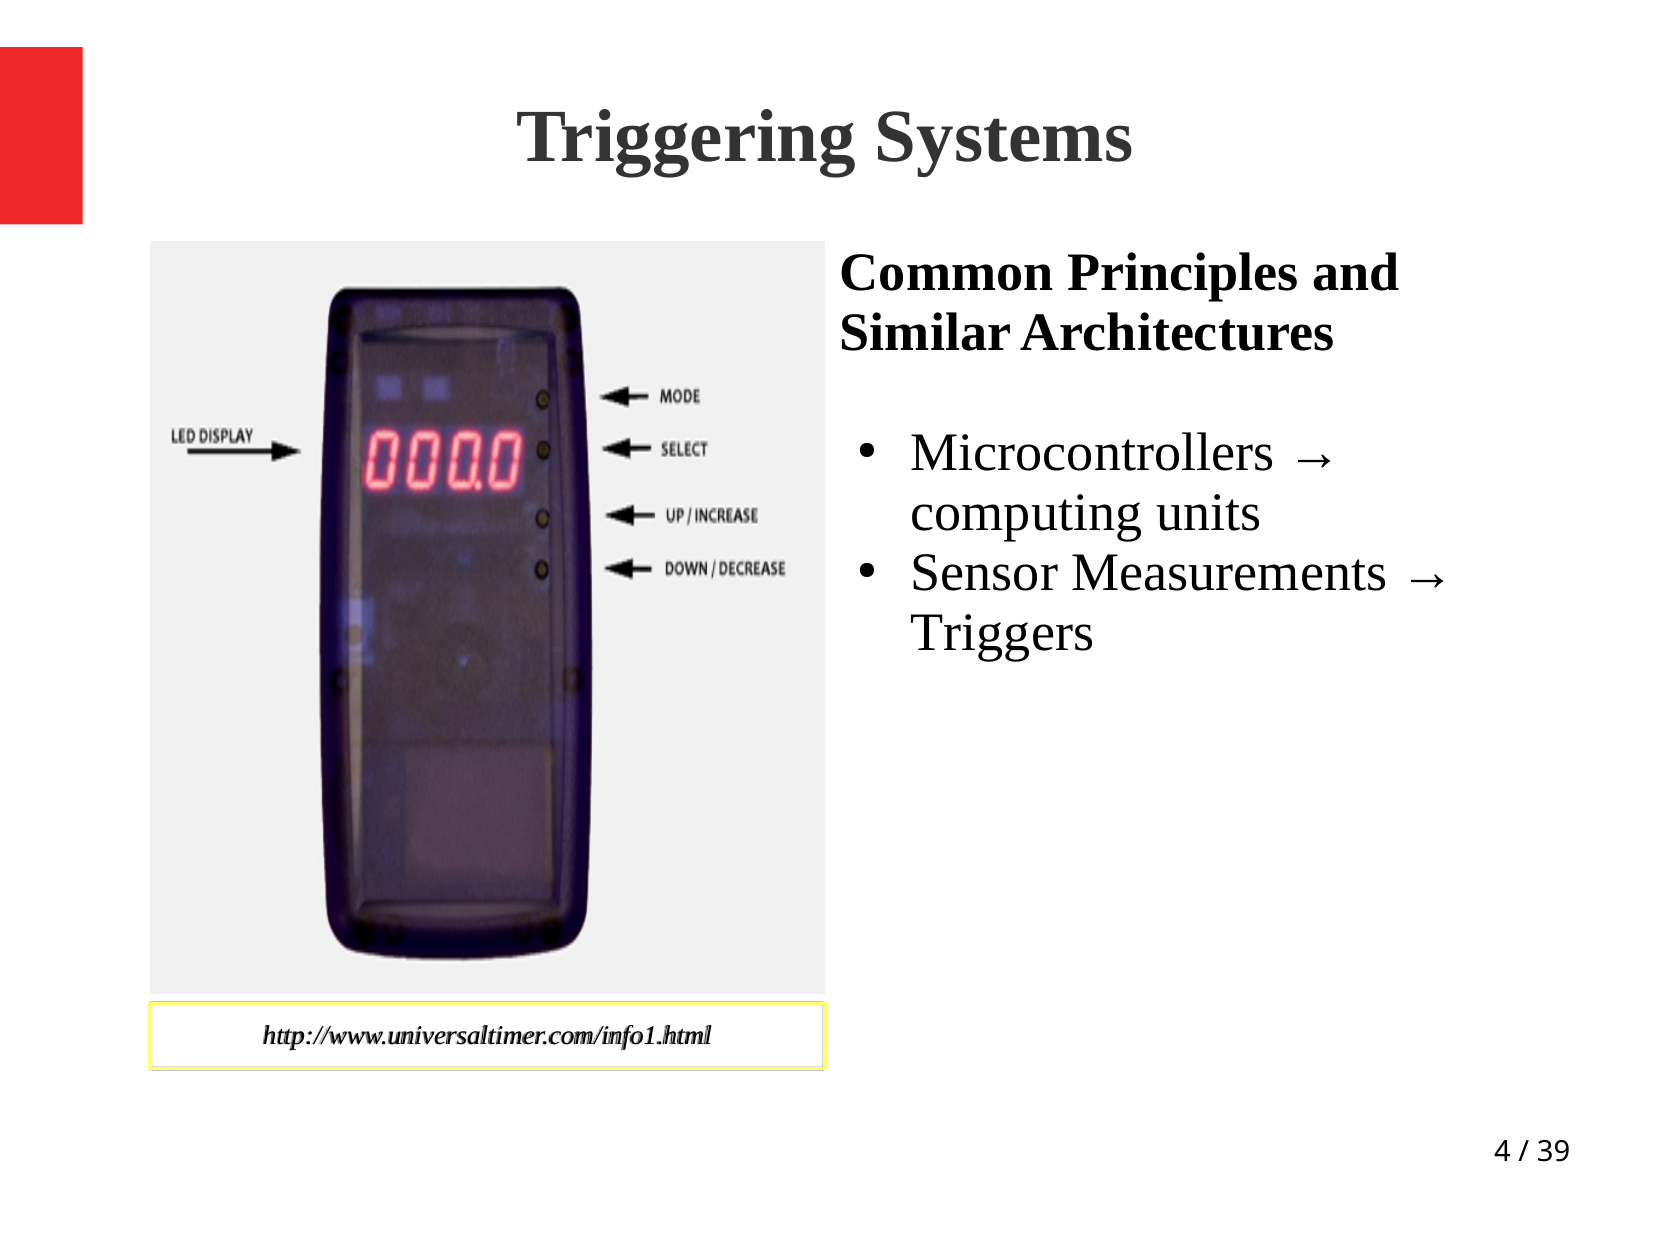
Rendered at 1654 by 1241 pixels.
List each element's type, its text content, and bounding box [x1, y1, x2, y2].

list http://www.universaltimer.com/info1.html [150, 1003, 826, 1069]
picture [150, 240, 826, 994]
title Triggering Systems [150, 46, 1501, 226]
text_box Common Principles and Similar Architectures Microcontrollers → computing units Sensor Measurements → Τriggers [825, 234, 1501, 856]
